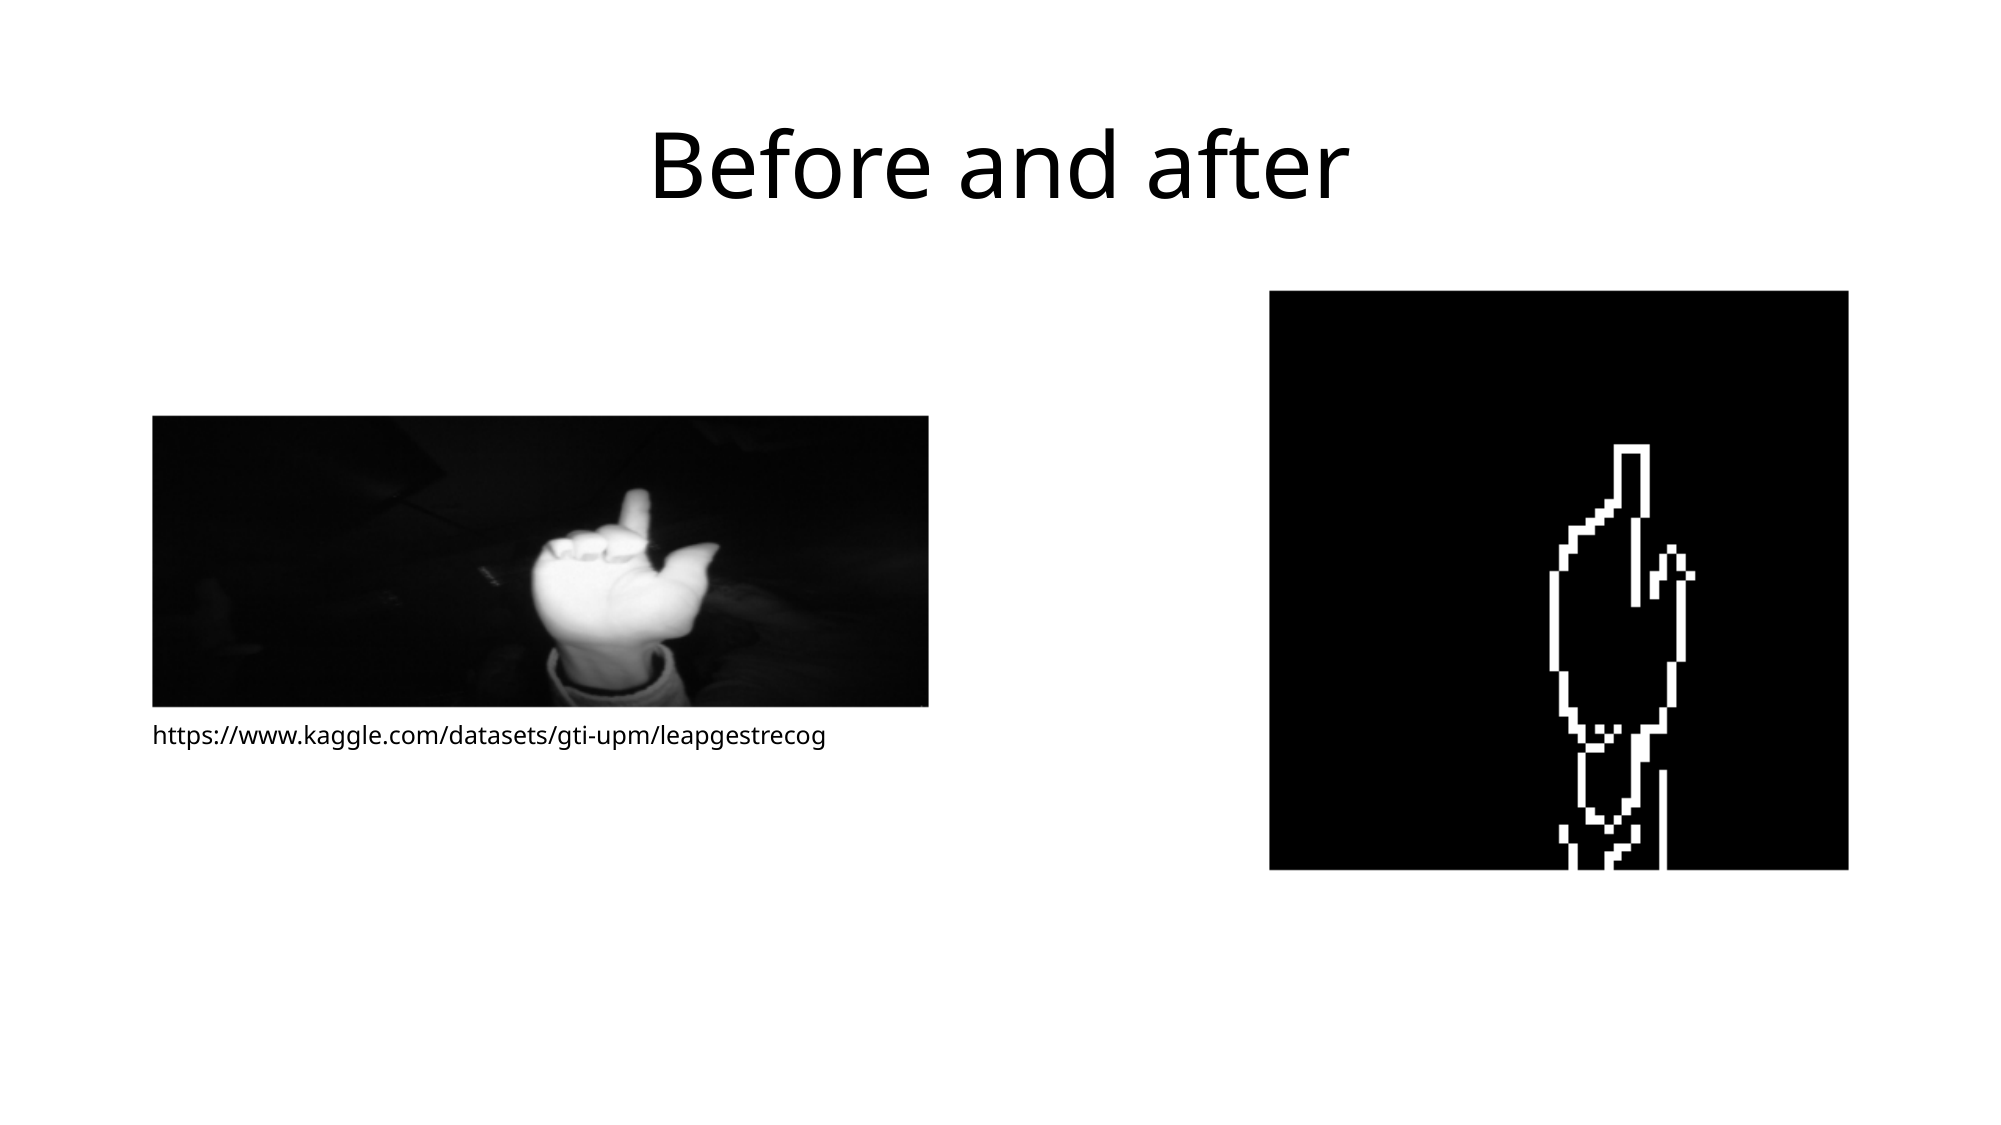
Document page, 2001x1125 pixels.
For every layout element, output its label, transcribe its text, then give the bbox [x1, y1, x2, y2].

picture [1254, 277, 1863, 886]
text_box https://www.kaggle.com/datasets/gti-upm/leapgestrecog [137, 711, 1204, 758]
picture [137, 402, 943, 711]
title Before and after [137, 59, 1863, 278]
